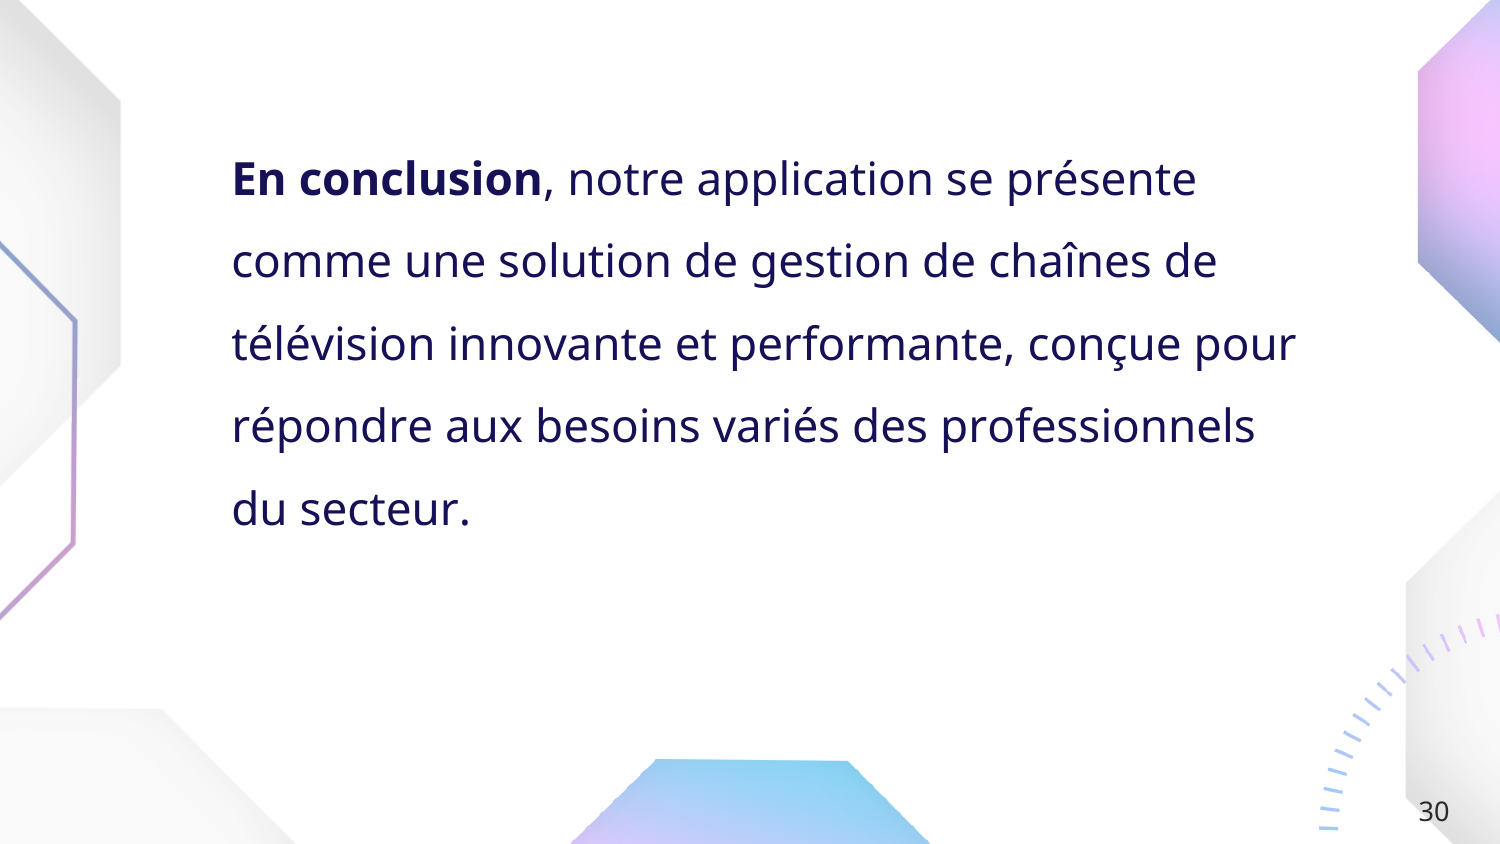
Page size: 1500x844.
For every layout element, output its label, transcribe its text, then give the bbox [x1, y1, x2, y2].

slide_number 32 [1403, 779, 1494, 844]
text_box En conclusion, notre application se présente comme une solution de gestion de chaînes de télévision innovante et performante, conçue pour répondre aux besoins variés des professionnels du secteur. [216, 114, 1325, 454]
